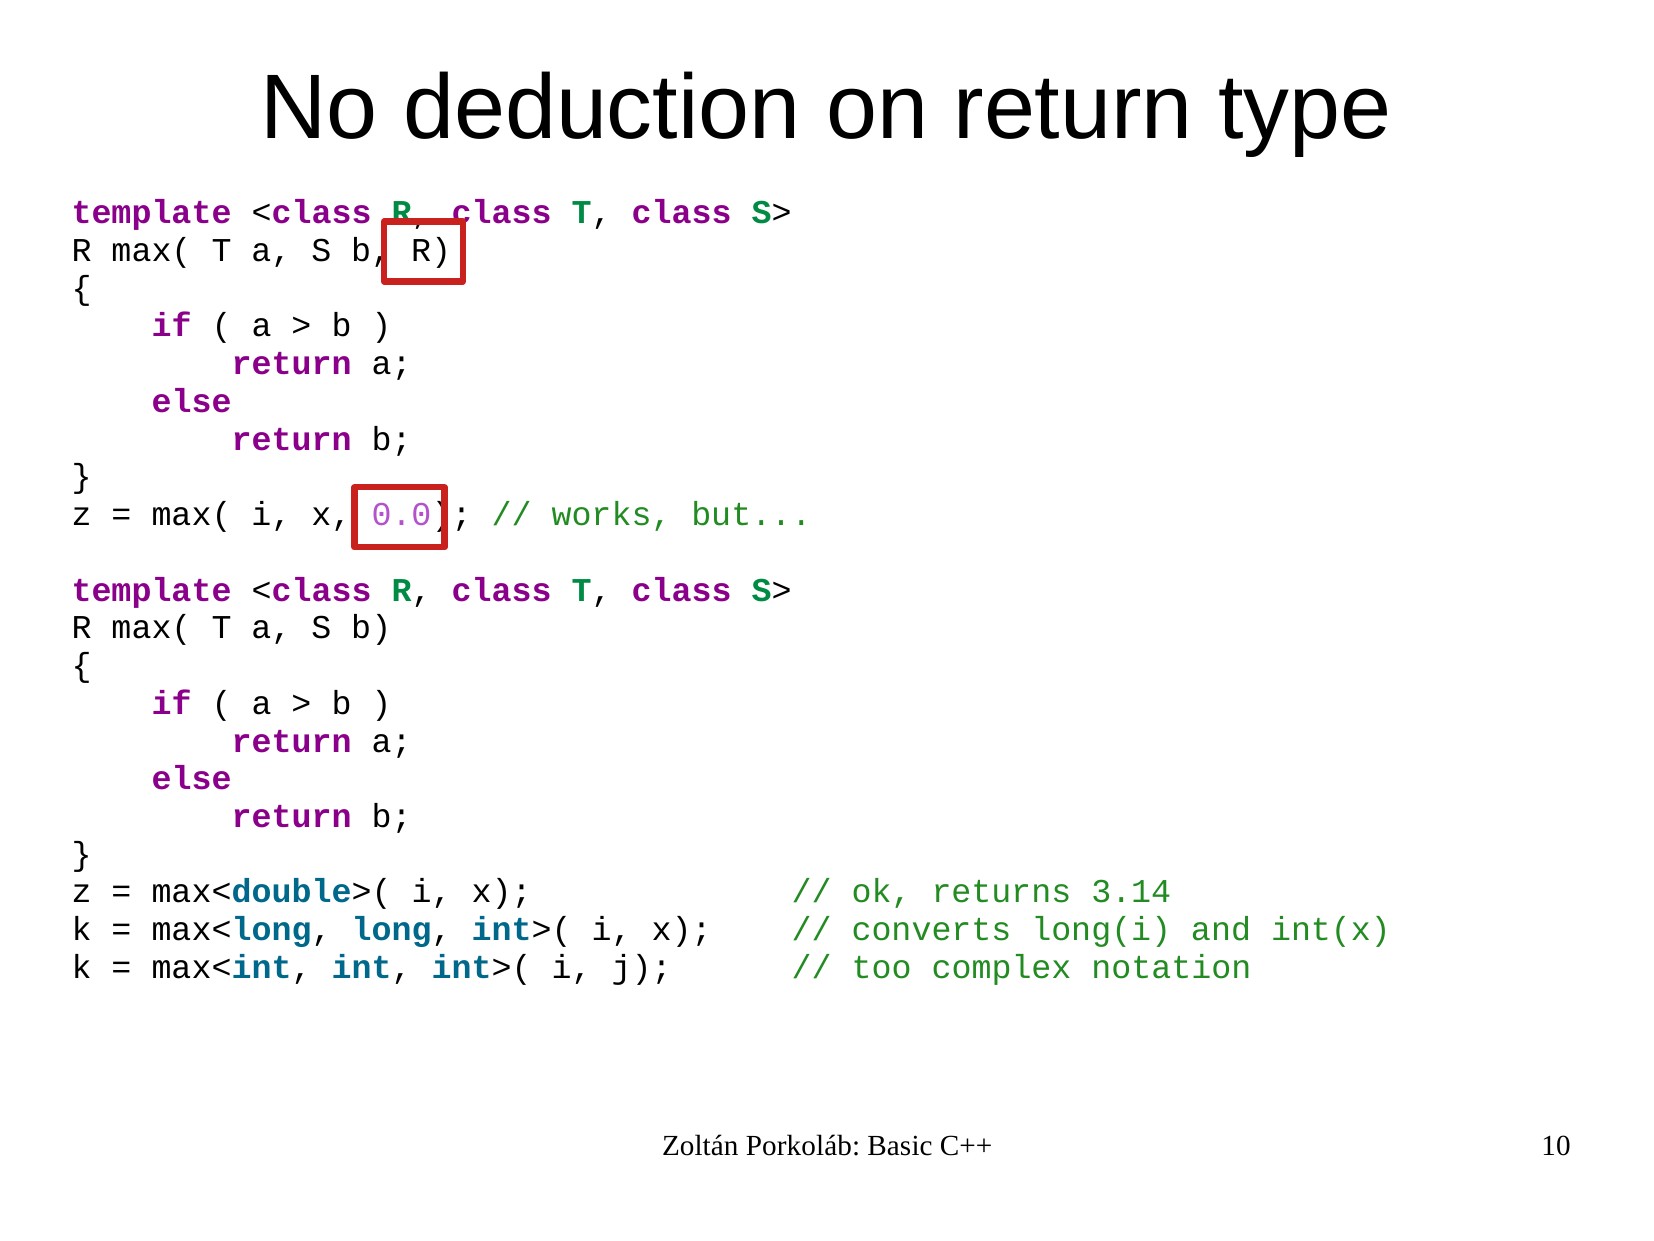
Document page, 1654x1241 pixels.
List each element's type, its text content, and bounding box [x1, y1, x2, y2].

text_box template <class R, class T, class S> R max( T a, S b, R) { if ( a > b ) return a; else return b; } z = max( i, x, 0.0); // works, but... template <class R, class T, class S> R max( T a, S b) { if ( a > b ) return a; else return b; } z = max<double>( i, x); // ok, returns 3.14 k = max<long, long, int>( i, x); // converts long(i) and int(x) k = max<int, int, int>( i, j); // too complex notation [56, 188, 1621, 1241]
title No deduction on return type [82, 2, 1571, 188]
text_box [354, 487, 445, 548]
text_box [384, 221, 463, 282]
